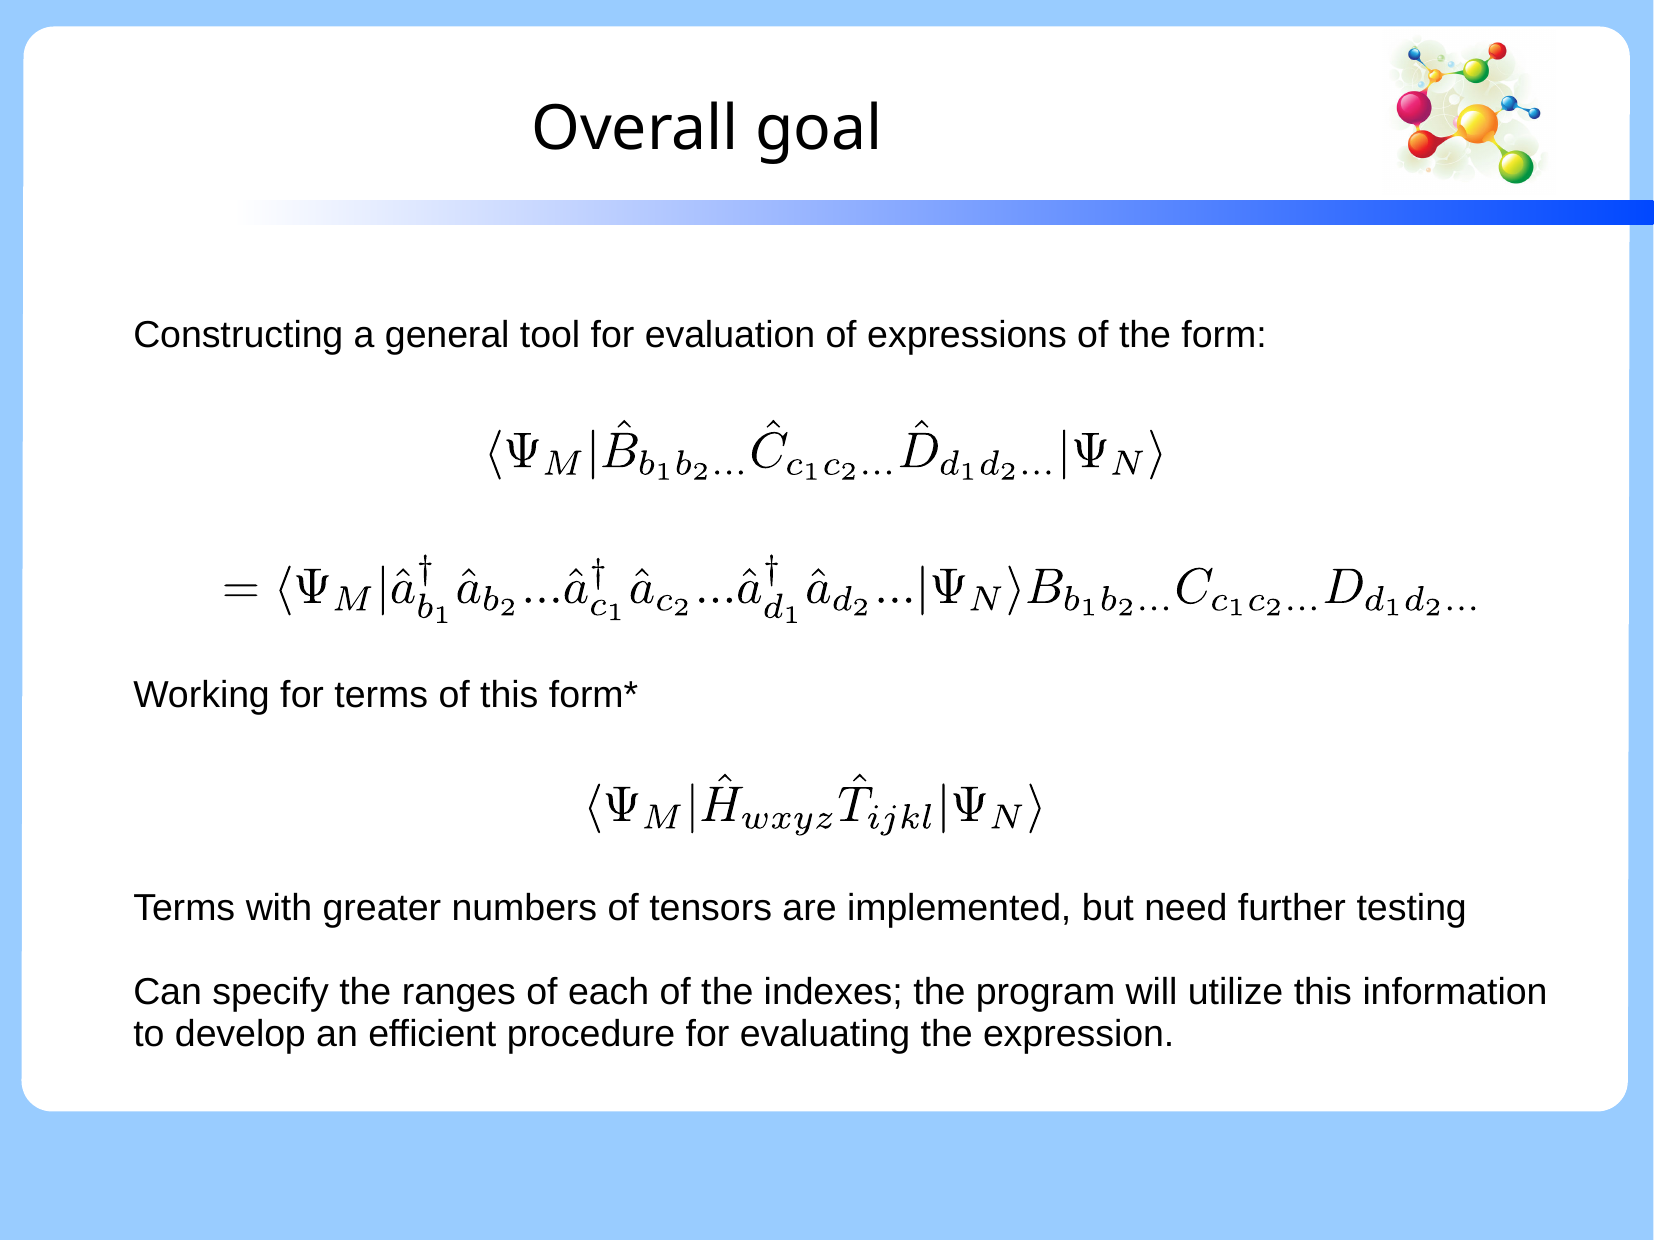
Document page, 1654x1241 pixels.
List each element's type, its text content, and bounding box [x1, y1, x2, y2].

text_box [583, 773, 1046, 836]
text_box Terms with greater numbers of tensors are implemented, but need further testing Can specify the ranges of each of the indexes; the program will utilize this information to develop an efficient procedure for evaluating the expression. [118, 837, 1592, 1063]
text_box Constructing a general tool for evaluation of expressions of the form: [118, 305, 1592, 363]
picture [1382, 29, 1556, 195]
text_box [221, 554, 1480, 623]
text_box [483, 419, 1167, 480]
text_box Working for terms of this form* [118, 666, 1592, 723]
title Overall goal [82, 49, 1332, 201]
